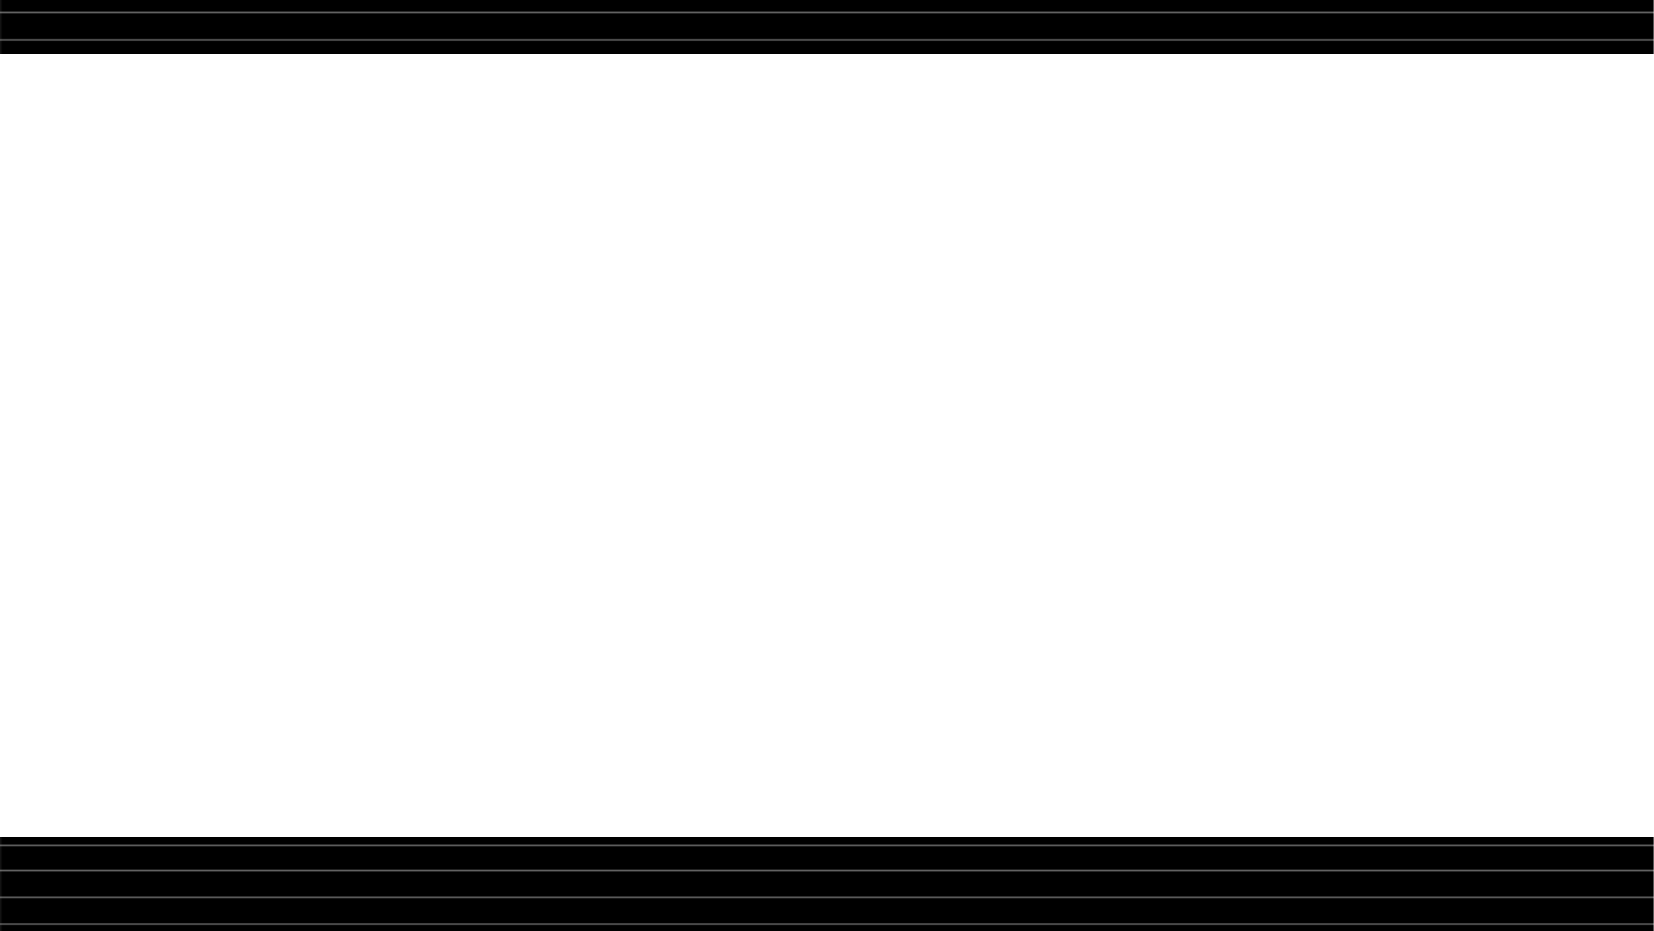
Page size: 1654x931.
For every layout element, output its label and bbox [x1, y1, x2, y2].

picture [0, 0, 1654, 54]
picture [0, 837, 1654, 931]
